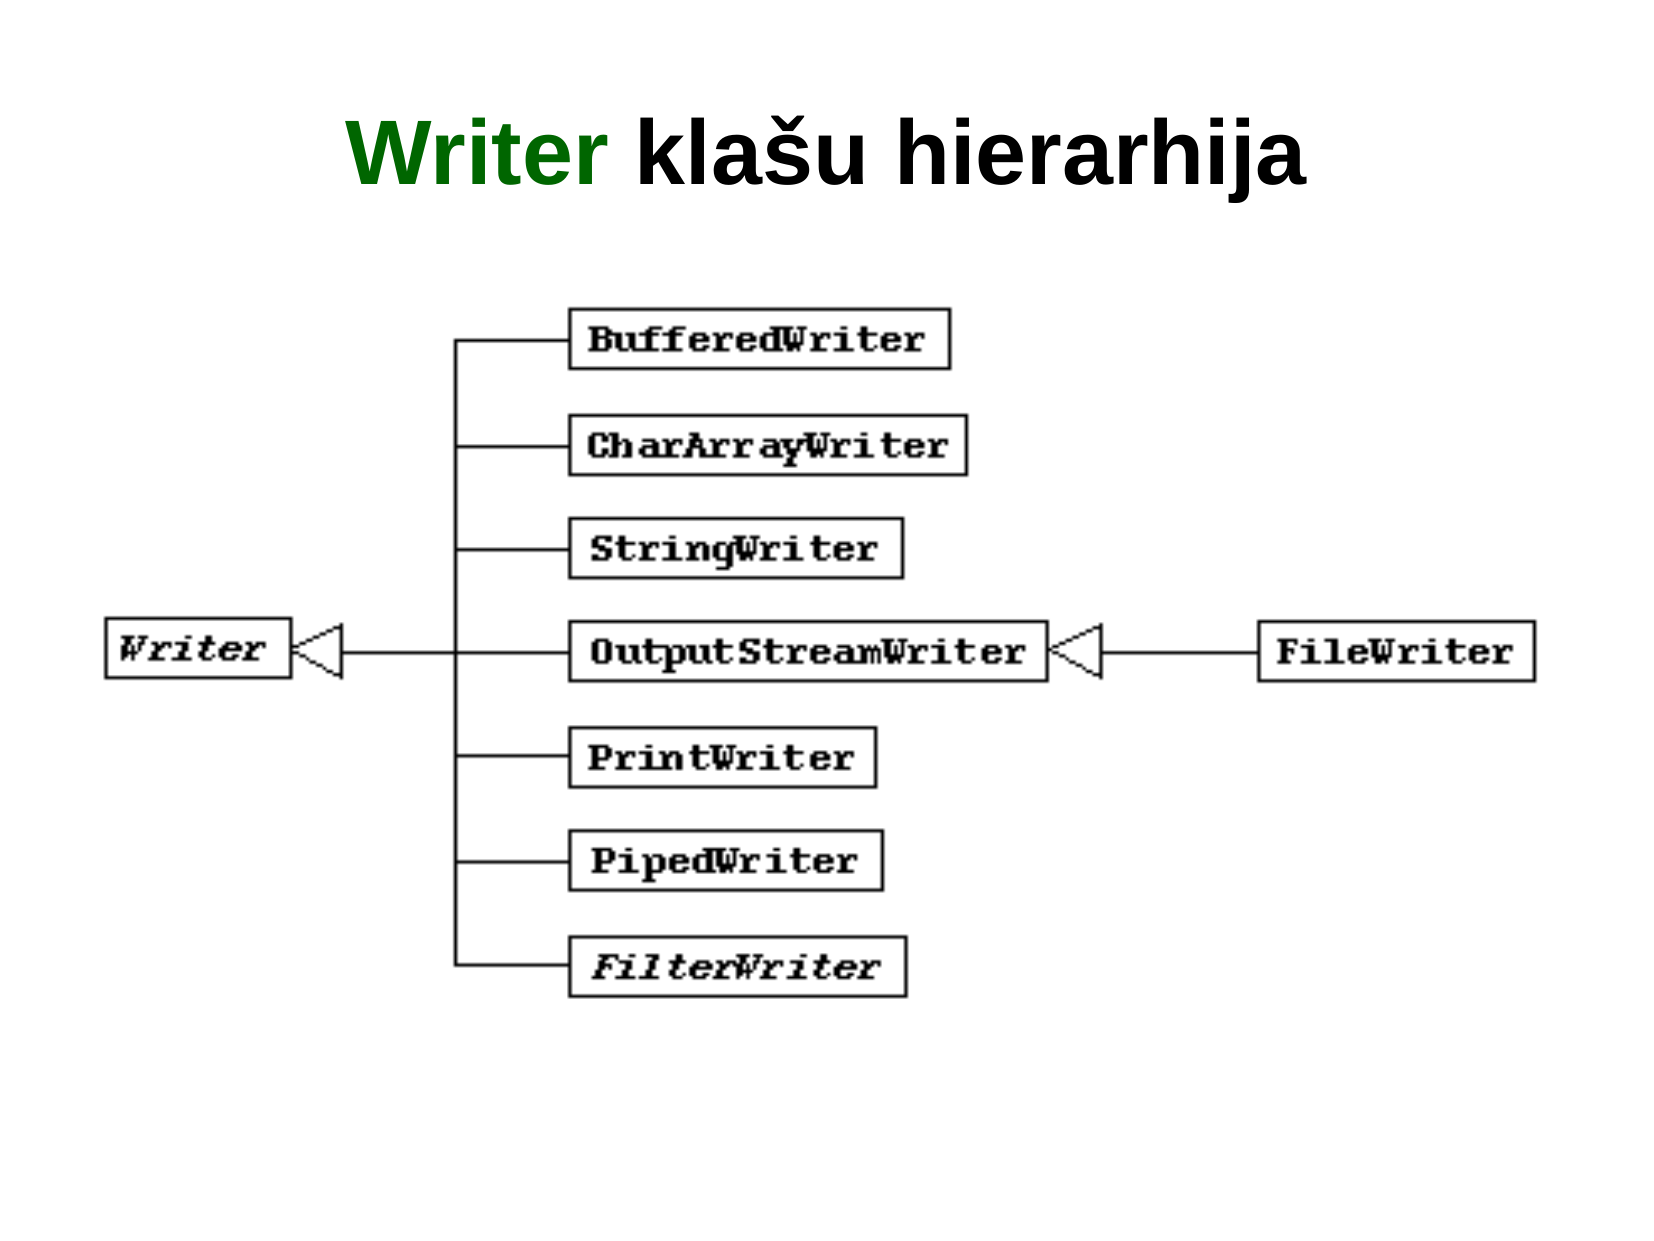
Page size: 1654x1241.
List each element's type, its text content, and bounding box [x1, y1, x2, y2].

title Writer klašu hierarhija [82, 49, 1571, 257]
picture [82, 290, 1571, 1052]
